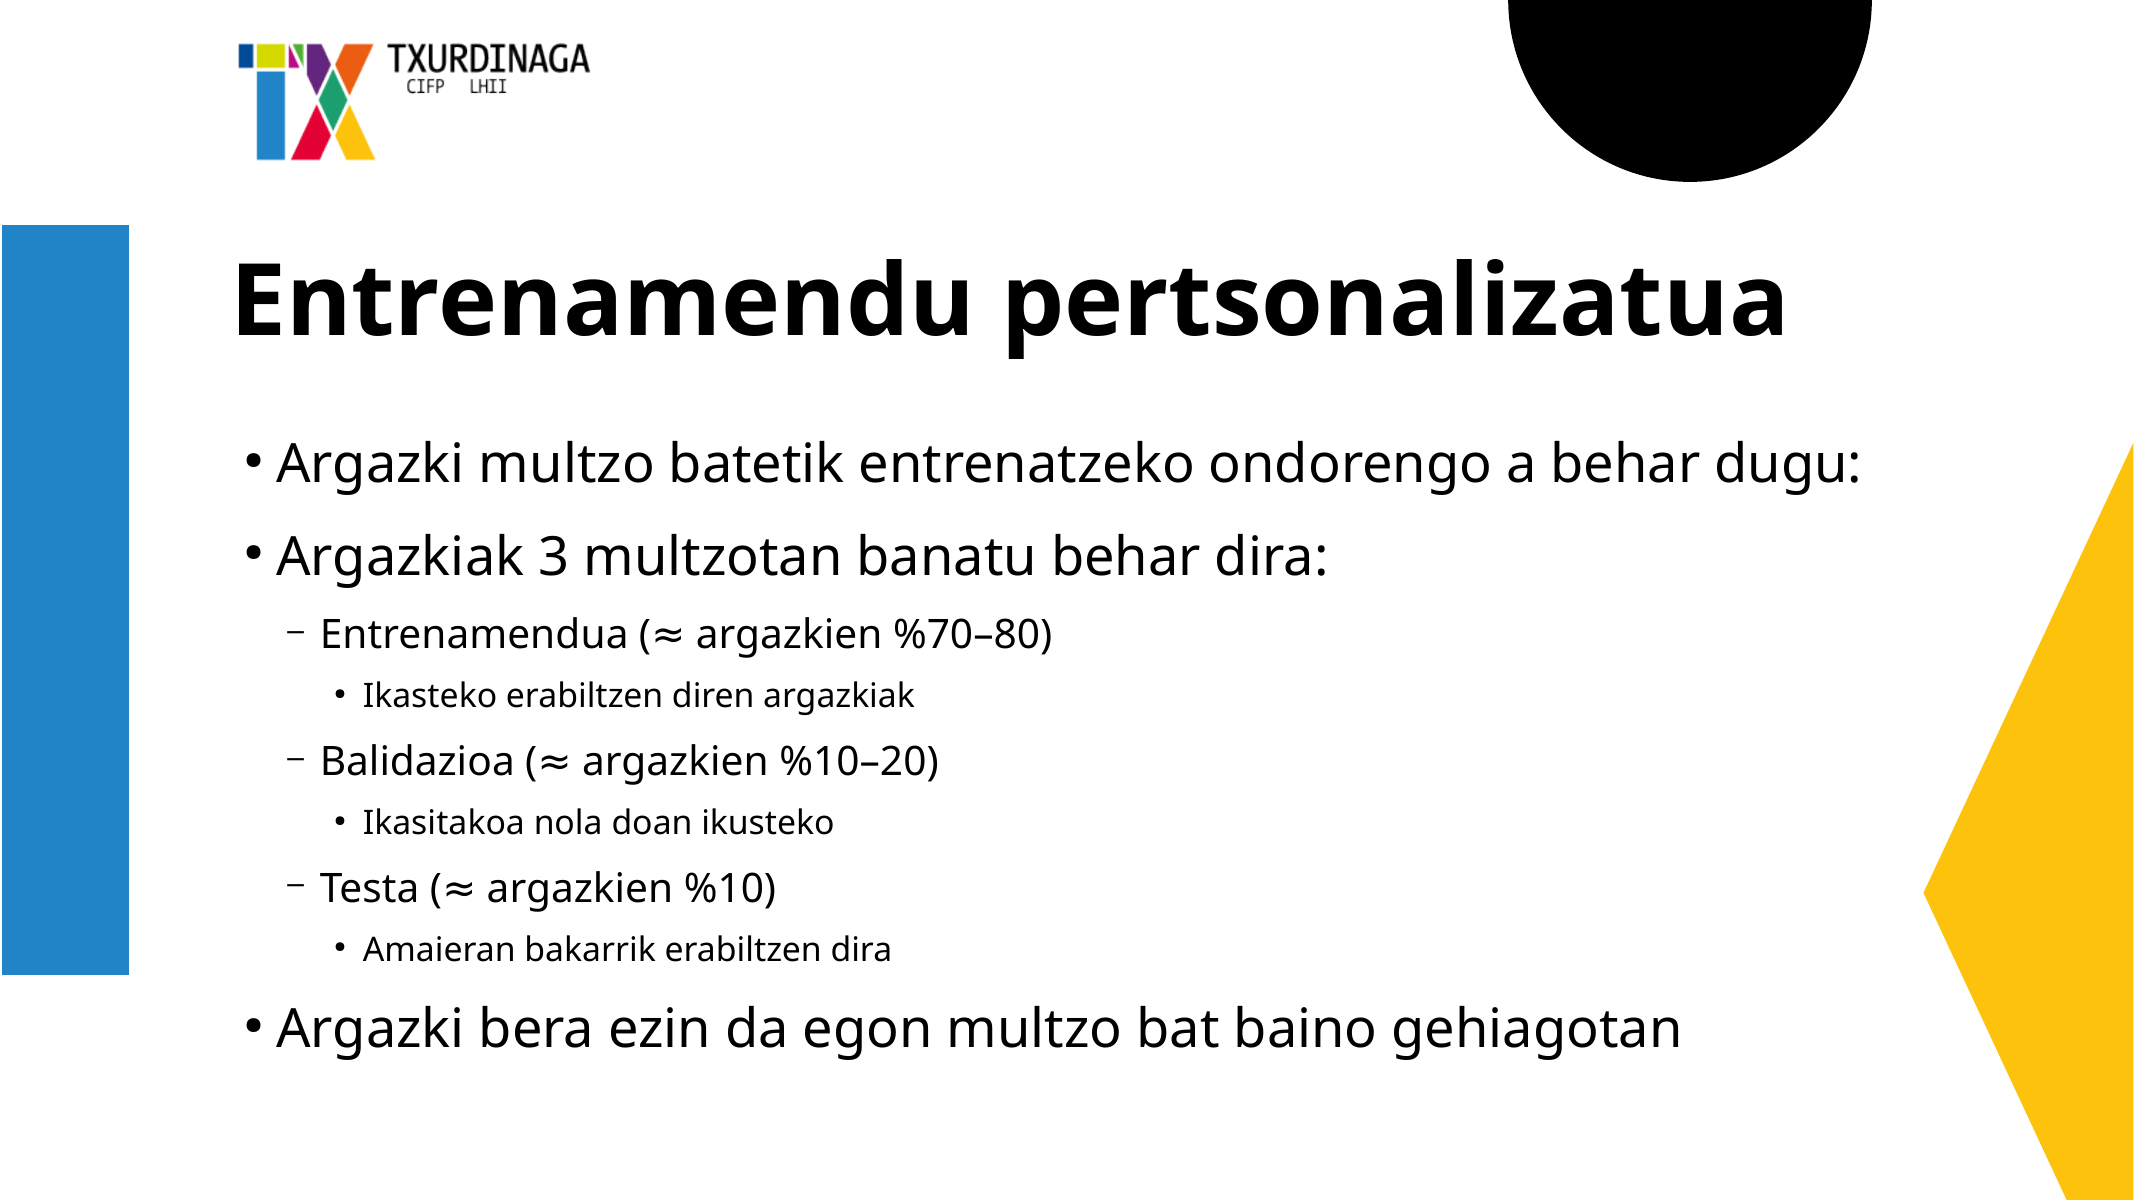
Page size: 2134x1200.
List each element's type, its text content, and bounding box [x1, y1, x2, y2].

title Entrenamendu pertsonalizatua [230, 192, 1869, 400]
picture [230, 36, 599, 168]
list Argazki multzo batetik entrenatzeko ondorengo a behar dugu: Argazkiak 3 multzotan banatu behar dira: Entrenamendua (≈ argazkien %70–80) Ikasteko erabiltzen diren argazkiak Balidazioa (≈ argazkien %10–20) Ikasitakoa nola doan ikusteko Testa (≈ argazkien %10) Amaieran bakarrik erabiltzen dira Argazki bera ezin da egon multzo bat baino gehiagotan [233, 425, 1872, 1101]
